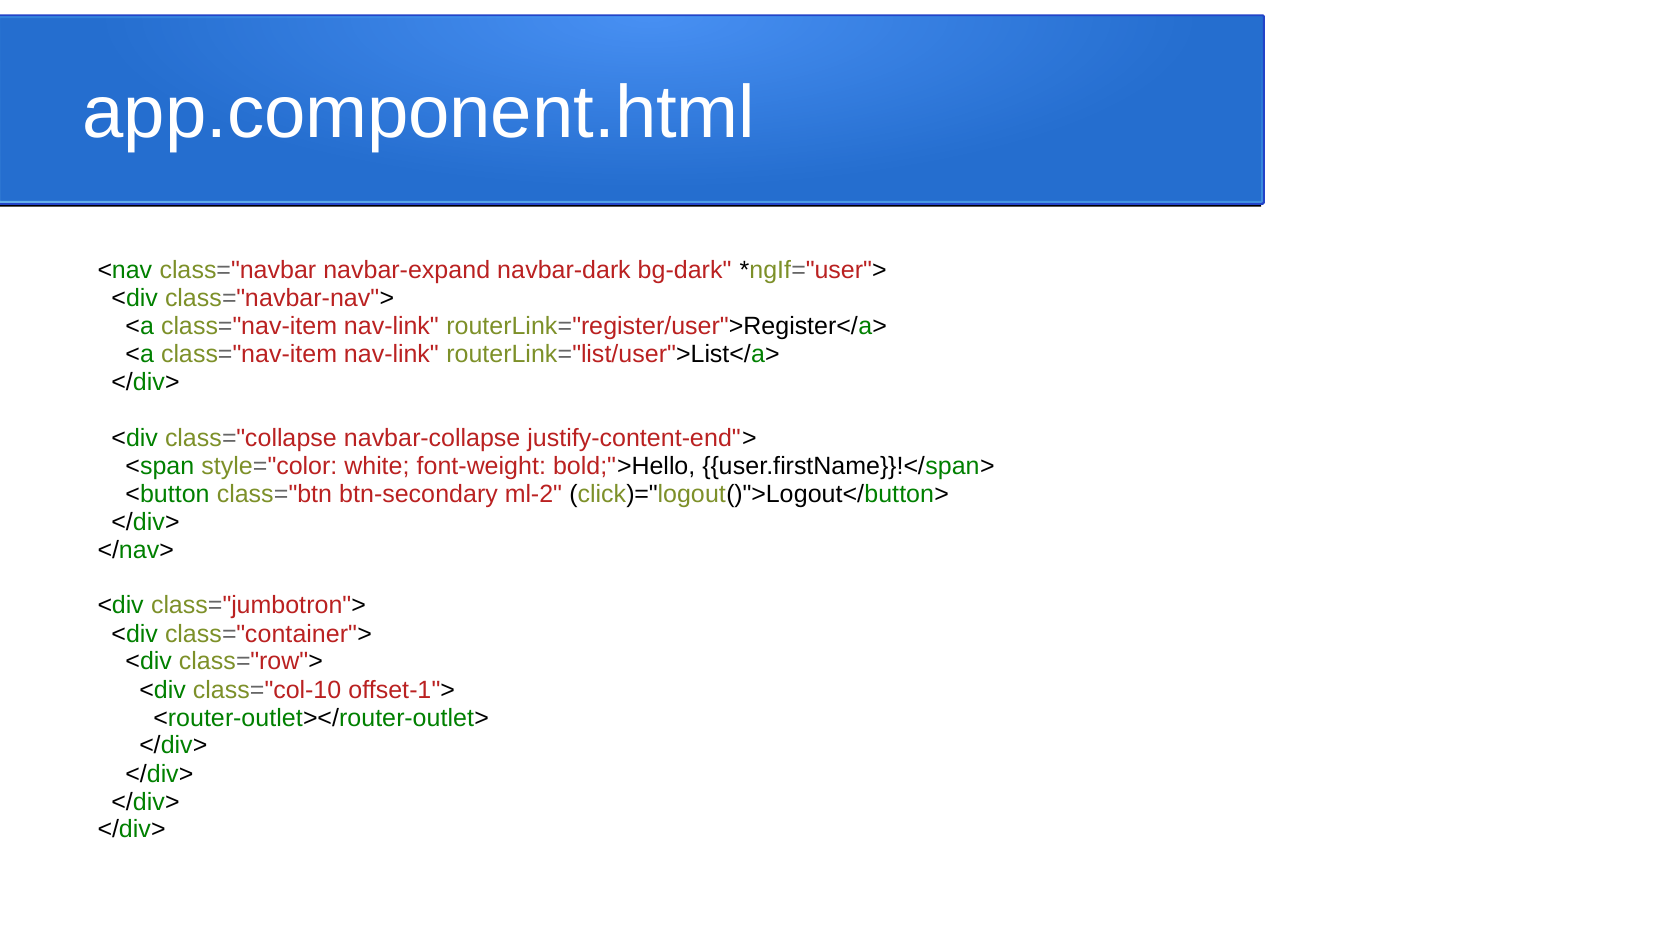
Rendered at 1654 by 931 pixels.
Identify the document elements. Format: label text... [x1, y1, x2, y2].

text_box <nav class="navbar navbar-expand navbar-dark bg-dark" *ngIf="user"> <div class="navbar-nav"> <a class="nav-item nav-link" routerLink="register/user">Register</a> <a class="nav-item nav-link" routerLink="list/user">List</a> </div> <div class="collapse navbar-collapse justify-content-end"> <span style="color: white; font-weight: bold;">Hello, {{user.firstName}}!</span> <button class="btn btn-secondary ml-2" (click)="logout()">Logout</button> </div> </nav> <div class="jumbotron"> <div class="container"> <div class="row"> <div class="col-10 offset-1"> <router-outlet></router-outlet> </div> </div> </div> </div> [82, 248, 1477, 879]
title app.component.html [82, 35, 1235, 189]
